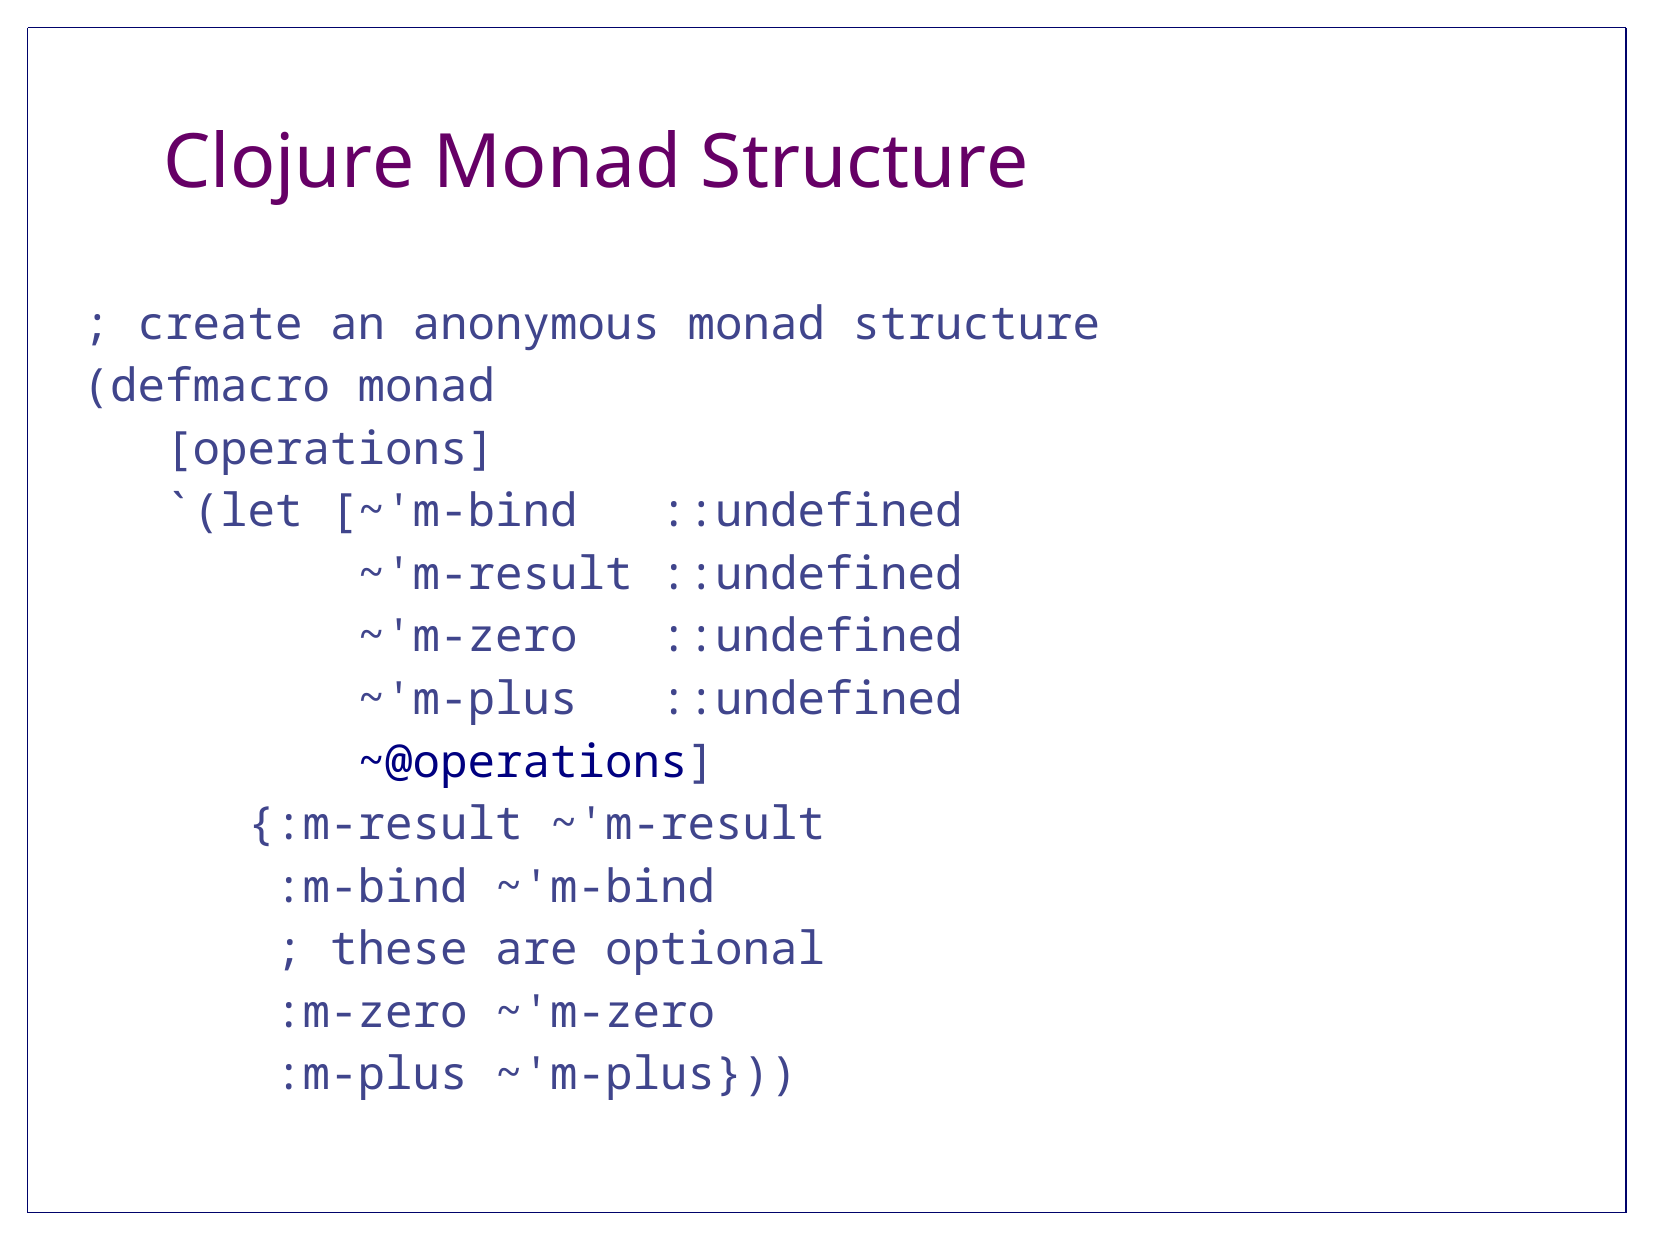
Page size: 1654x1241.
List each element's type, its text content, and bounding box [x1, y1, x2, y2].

list ; create an anonymous monad structure (defmacro monad [operations] `(let [~'m-bind ::undefined ~'m-result ::undefined ~'m-zero ::undefined ~'m-plus ::undefined ~@operations] {:m-result ~'m-result :m-bind ~'m-bind ; these are optional :m-zero ~'m-zero :m-plus ~'m-plus})) [82, 290, 1571, 1094]
text_box [170, 487, 1126, 916]
title Clojure Monad Structure [163, 54, 1528, 262]
